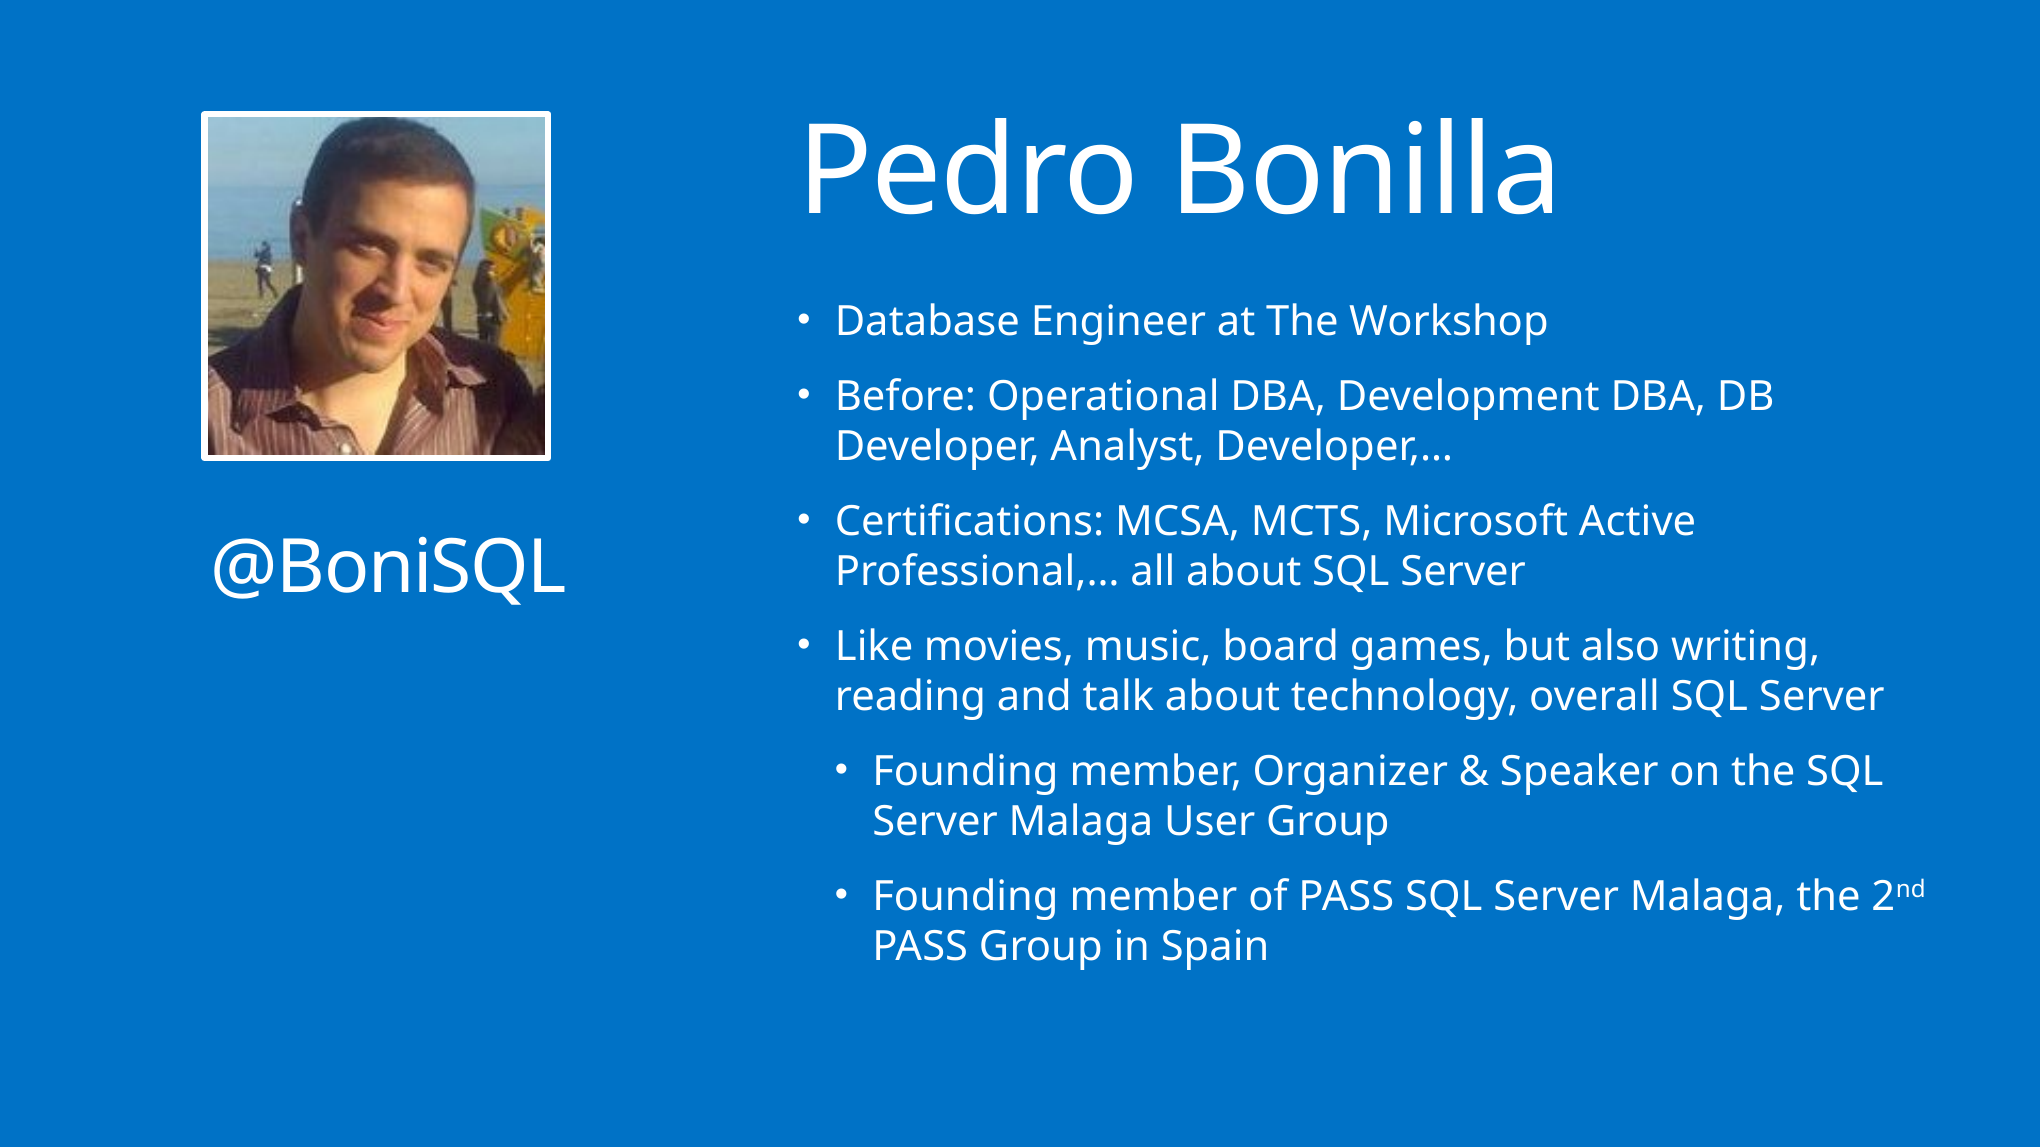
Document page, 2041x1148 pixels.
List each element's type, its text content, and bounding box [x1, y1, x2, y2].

picture [207, 117, 546, 455]
text_box @BoniSQL [95, 509, 683, 638]
text_box Pedro Bonilla [782, 98, 1908, 227]
text_box Database Engineer at The Workshop Before: Operational DBA, Development DBA, DB Developer, Analyst, Developer,… Certifications: MCSA, MCTS, Microsoft Active Professional,… all about SQL Server Like movies, music, board games, but also writing, reading and talk about technology, overall SQL Server Founding member, Organizer & Speaker on the SQL Server Malaga User Group Founding member of PASS SQL Server Malaga, the 2nd PASS Group in Spain [782, 286, 1945, 940]
